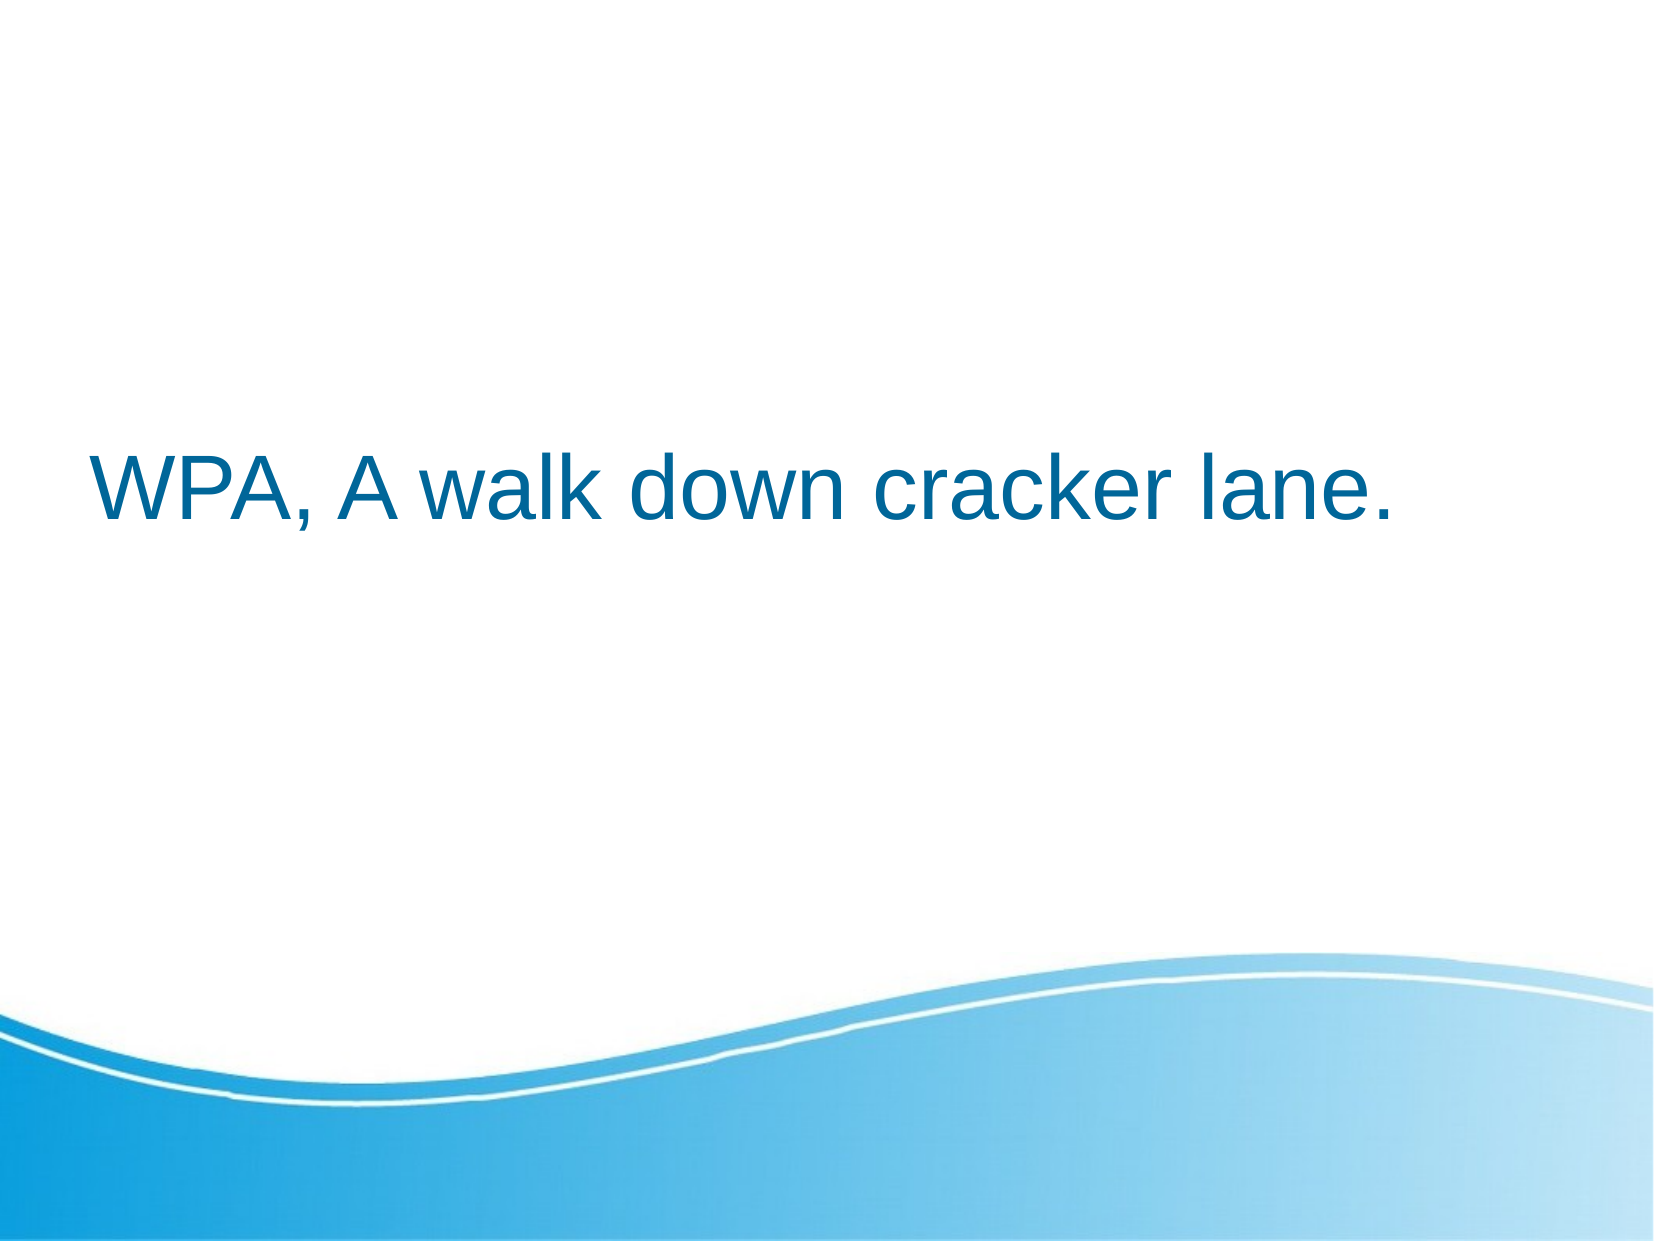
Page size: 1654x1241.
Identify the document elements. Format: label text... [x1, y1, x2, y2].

picture [0, 952, 1654, 1241]
title WPA, A walk down cracker lane. [0, 384, 1489, 592]
